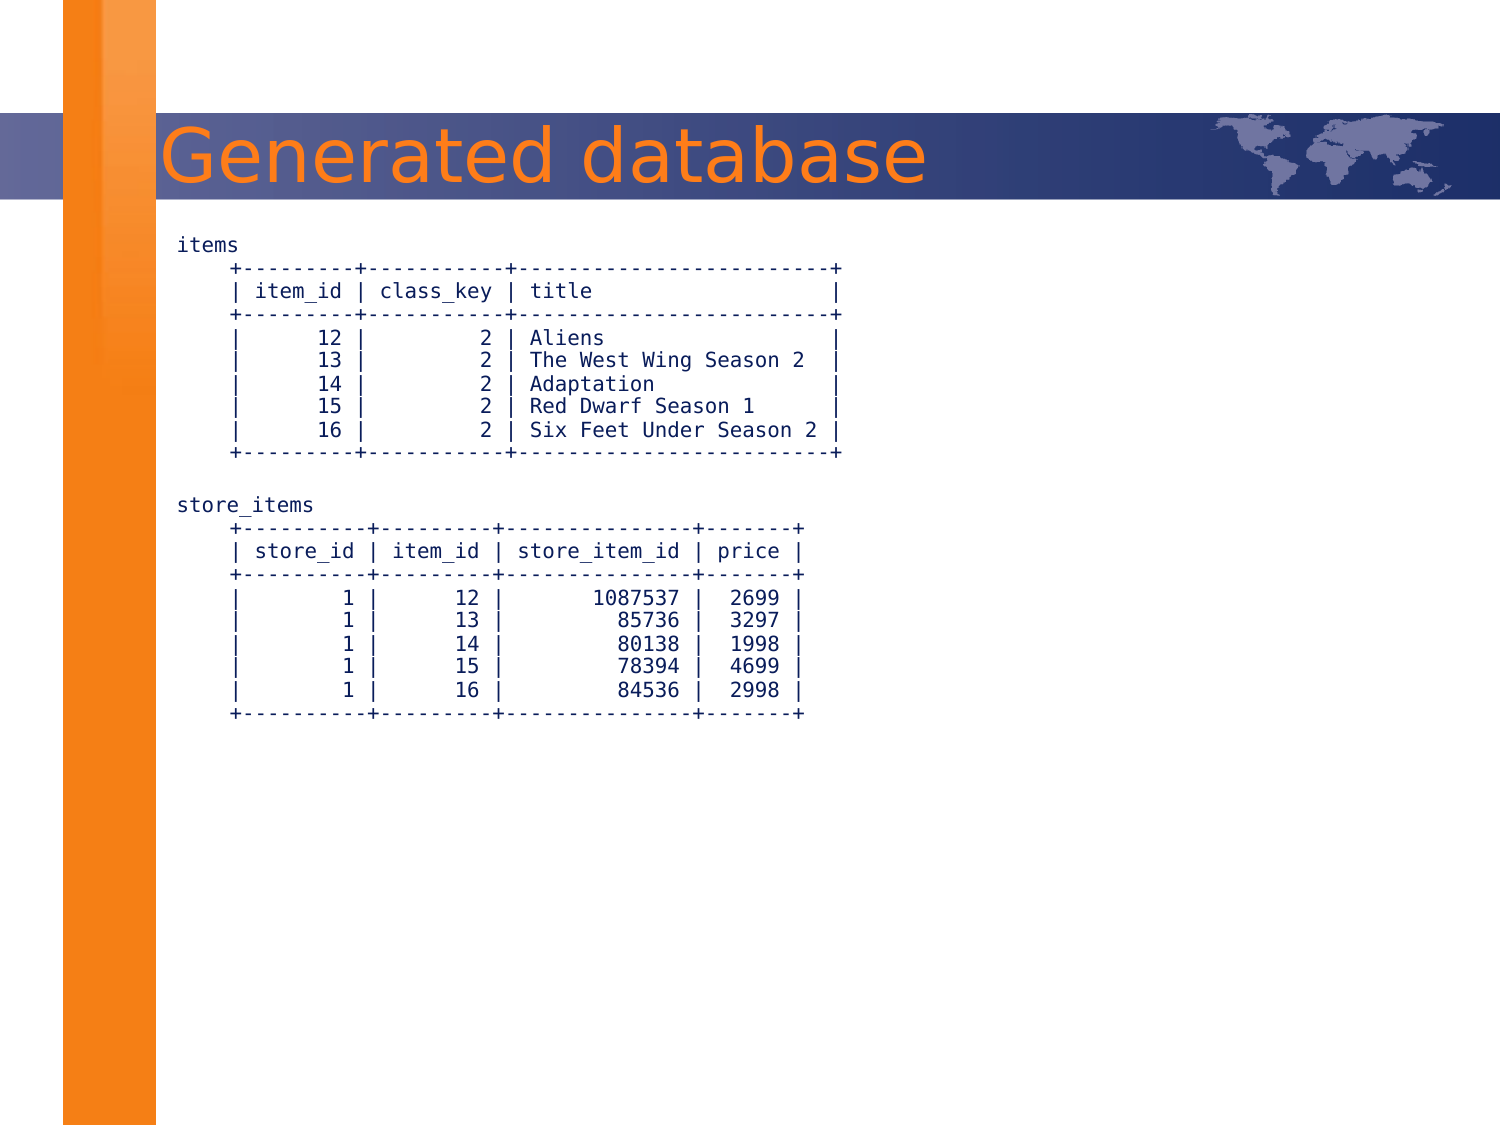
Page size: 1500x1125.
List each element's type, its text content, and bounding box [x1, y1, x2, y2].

picture [0, 0, 1500, 1125]
title Generated database [159, 113, 1473, 201]
list items +---------+-----------+-------------------------+ | item_id | class_key | title | +---------+-----------+-------------------------+ | 12 | 2 | Aliens | | 13 | 2 | The West Wing Season 2 | | 14 | 2 | Adaptation | | 15 | 2 | Red Dwarf Season 1 | | 16 | 2 | Six Feet Under Season 2 | +---------+-----------+-------------------------+ store_items +----------+---------+---------------+-------+ | store_id | item_id | store_item_id | price | +----------+---------+---------------+-------+ | 1 | 12 | 1087537 | 2699 | | 1 | 13 | 85736 | 3297 | | 1 | 14 | 80138 | 1998 | | 1 | 15 | 78394 | 4699 | | 1 | 16 | 84536 | 2998 | +----------+---------+---------------+-------+ [159, 234, 1471, 1023]
